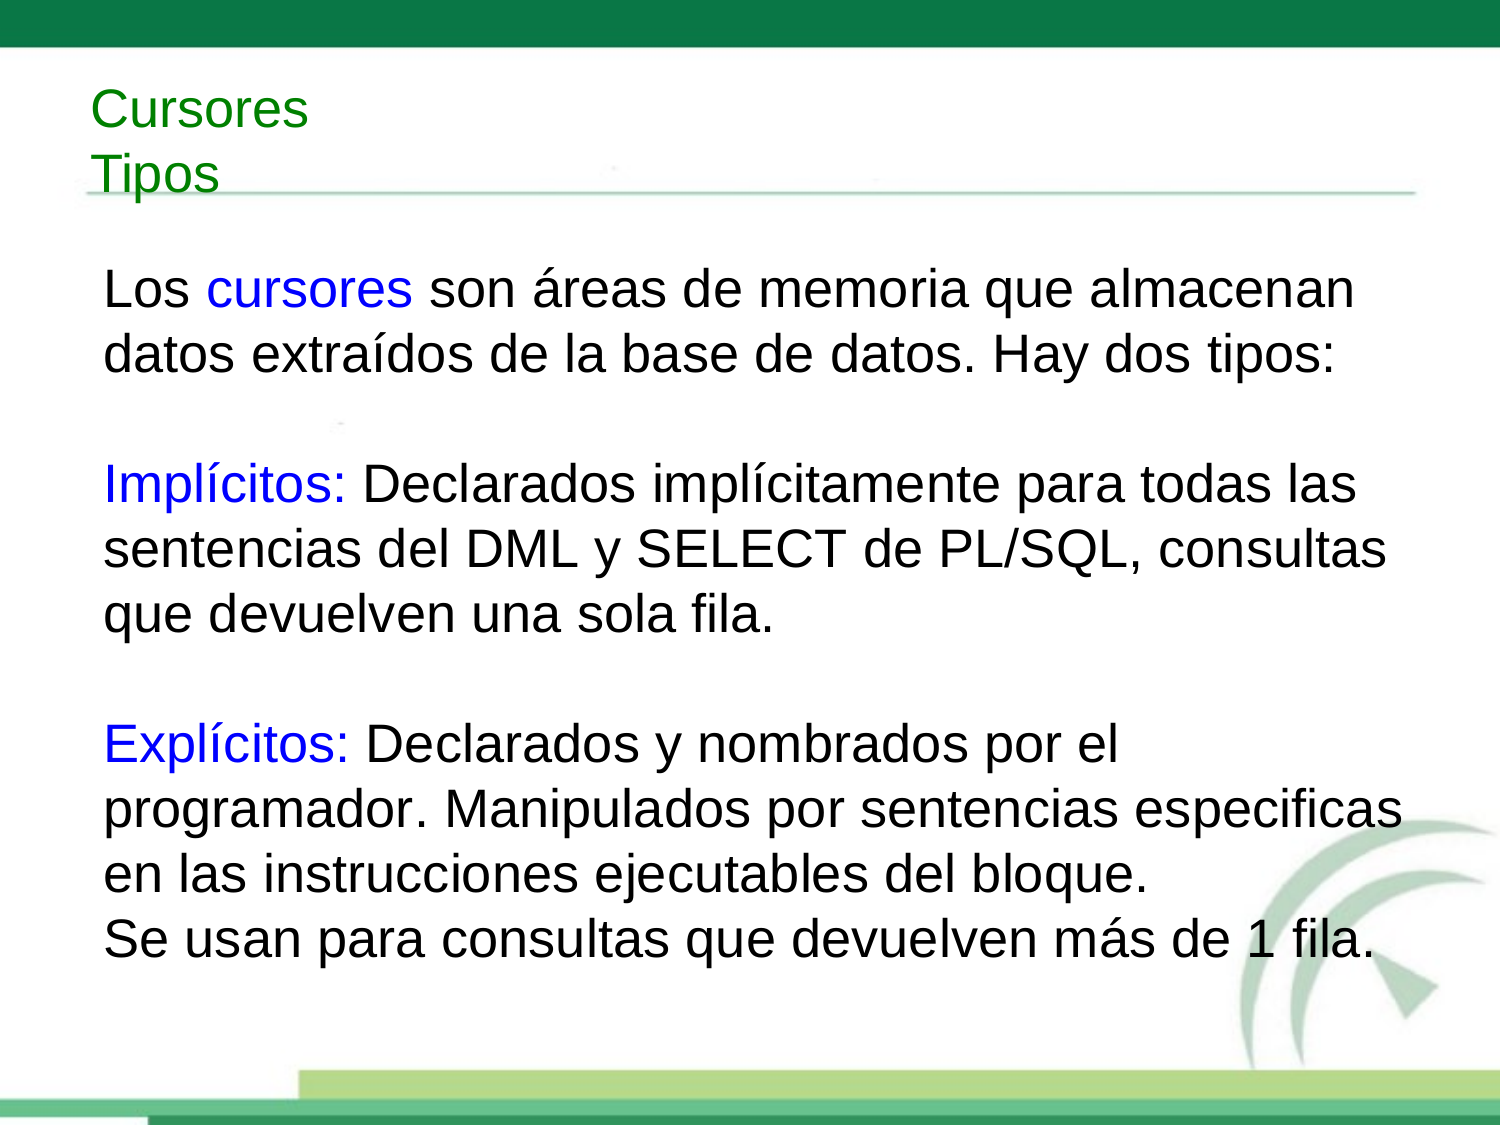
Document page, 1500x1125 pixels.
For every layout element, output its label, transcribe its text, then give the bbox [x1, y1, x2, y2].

text_box Los cursores son áreas de memoria que almacenan datos extraídos de la base de datos. Hay dos tipos: Implícitos: Declarados implícitamente para todas las sentencias del DML y SELECT de PL/SQL, consultas que devuelven una sola fila. Explícitos: Declarados y nombrados por el programador. Manipulados por sentencias especificas en las instrucciones ejecutables del bloque. Se usan para consultas que devuelven más de 1 fila. [88, 246, 1447, 977]
picture [0, 0, 1500, 1125]
title Cursores Tipos [75, 45, 1426, 233]
